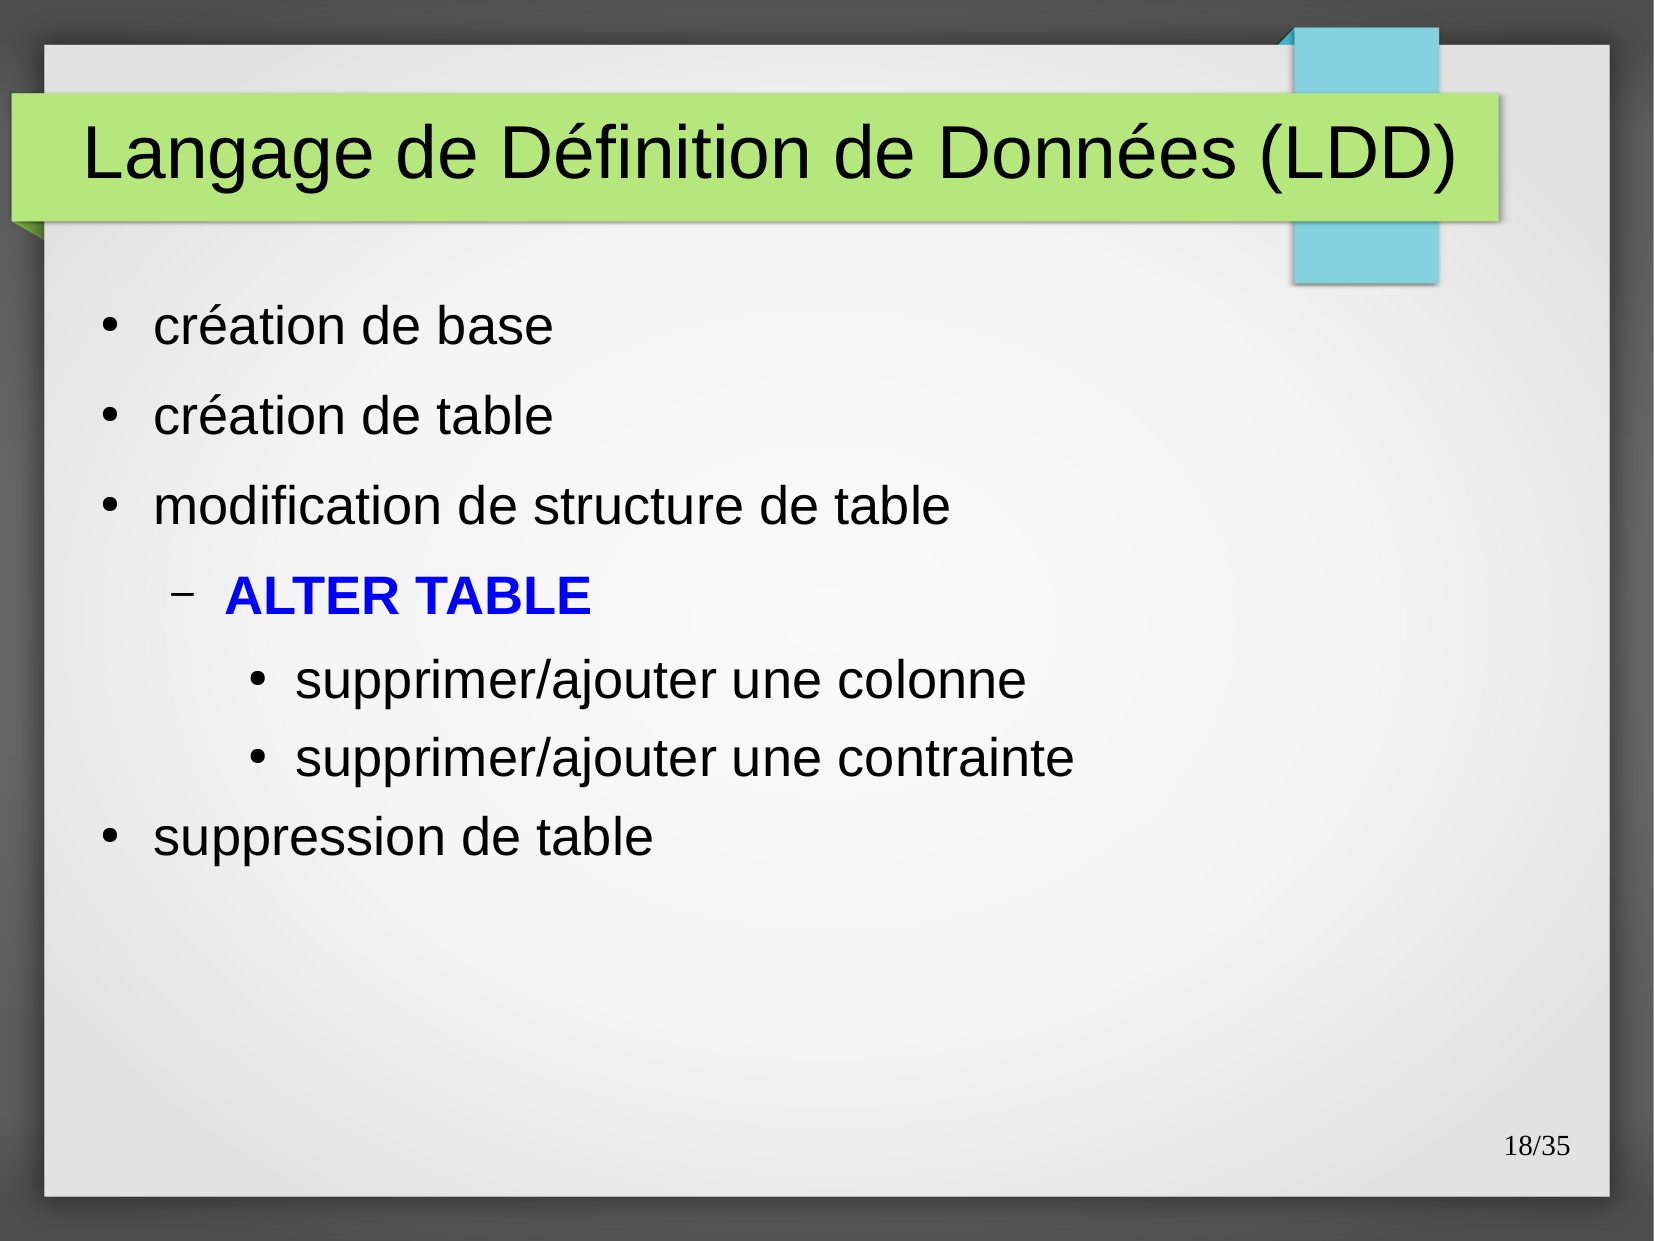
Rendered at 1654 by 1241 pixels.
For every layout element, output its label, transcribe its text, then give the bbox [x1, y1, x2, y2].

picture [0, 0, 1654, 1241]
list création de base création de table modification de structure de table ALTER TABLE supprimer/ajouter une colonne supprimer/ajouter une contrainte suppression de table [82, 295, 1571, 1015]
title Langage de Définition de Données (LDD) [82, 49, 1571, 257]
